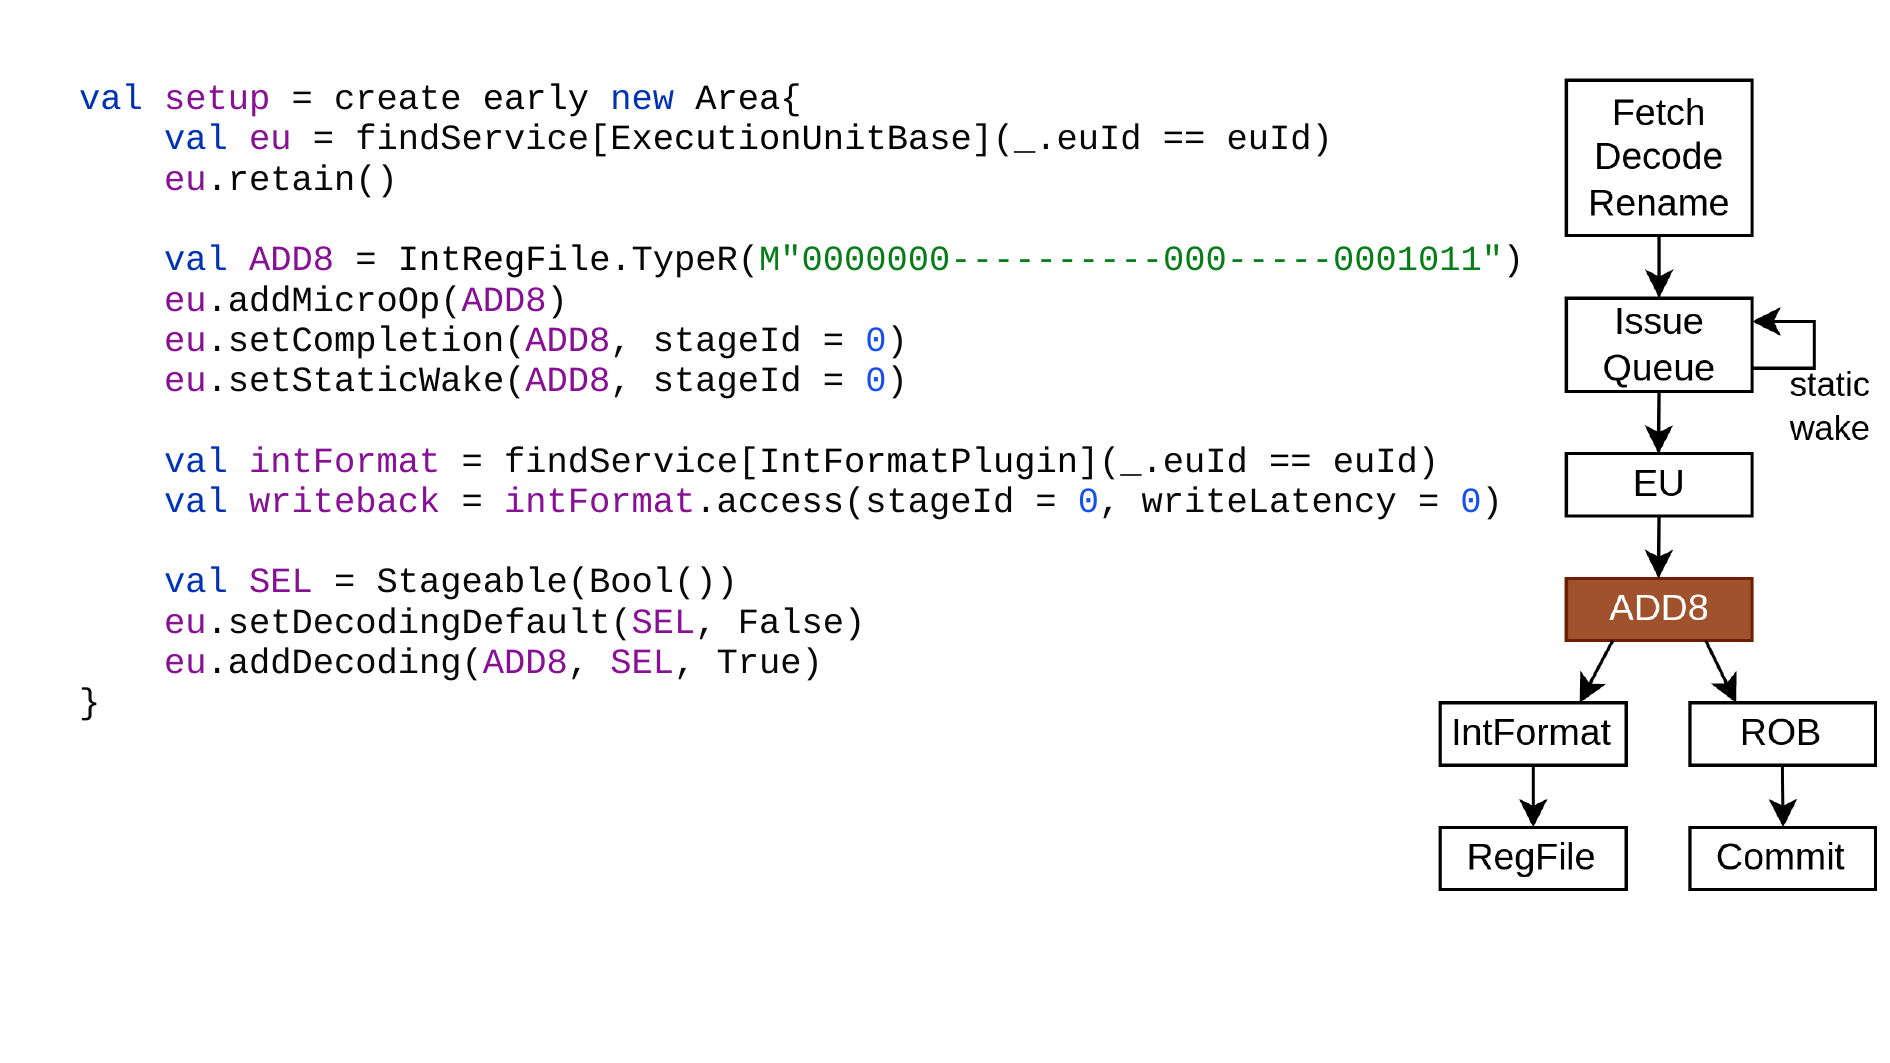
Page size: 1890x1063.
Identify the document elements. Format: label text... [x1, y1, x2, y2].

text_box val setup = create early new Area{ val eu = findService[ExecutionUnitBase](_.euId == euId) eu.retain() val ADD8 = IntRegFile.TypeR(M"0000000----------000-----0001011") eu.addMicroOp(ADD8) eu.setCompletion(ADD8, stageId = 0) eu.setStaticWake(ADD8, stageId = 0) val intFormat = findService[IntFormatPlugin](_.euId == euId) val writeback = intFormat.access(stageId = 0, writeLatency = 0) val SEL = Stageable(Bool()) eu.setDecodingDefault(SEL, False) eu.addDecoding(ADD8, SEL, True) } [21, 32, 1878, 792]
picture [1406, 47, 1890, 922]
